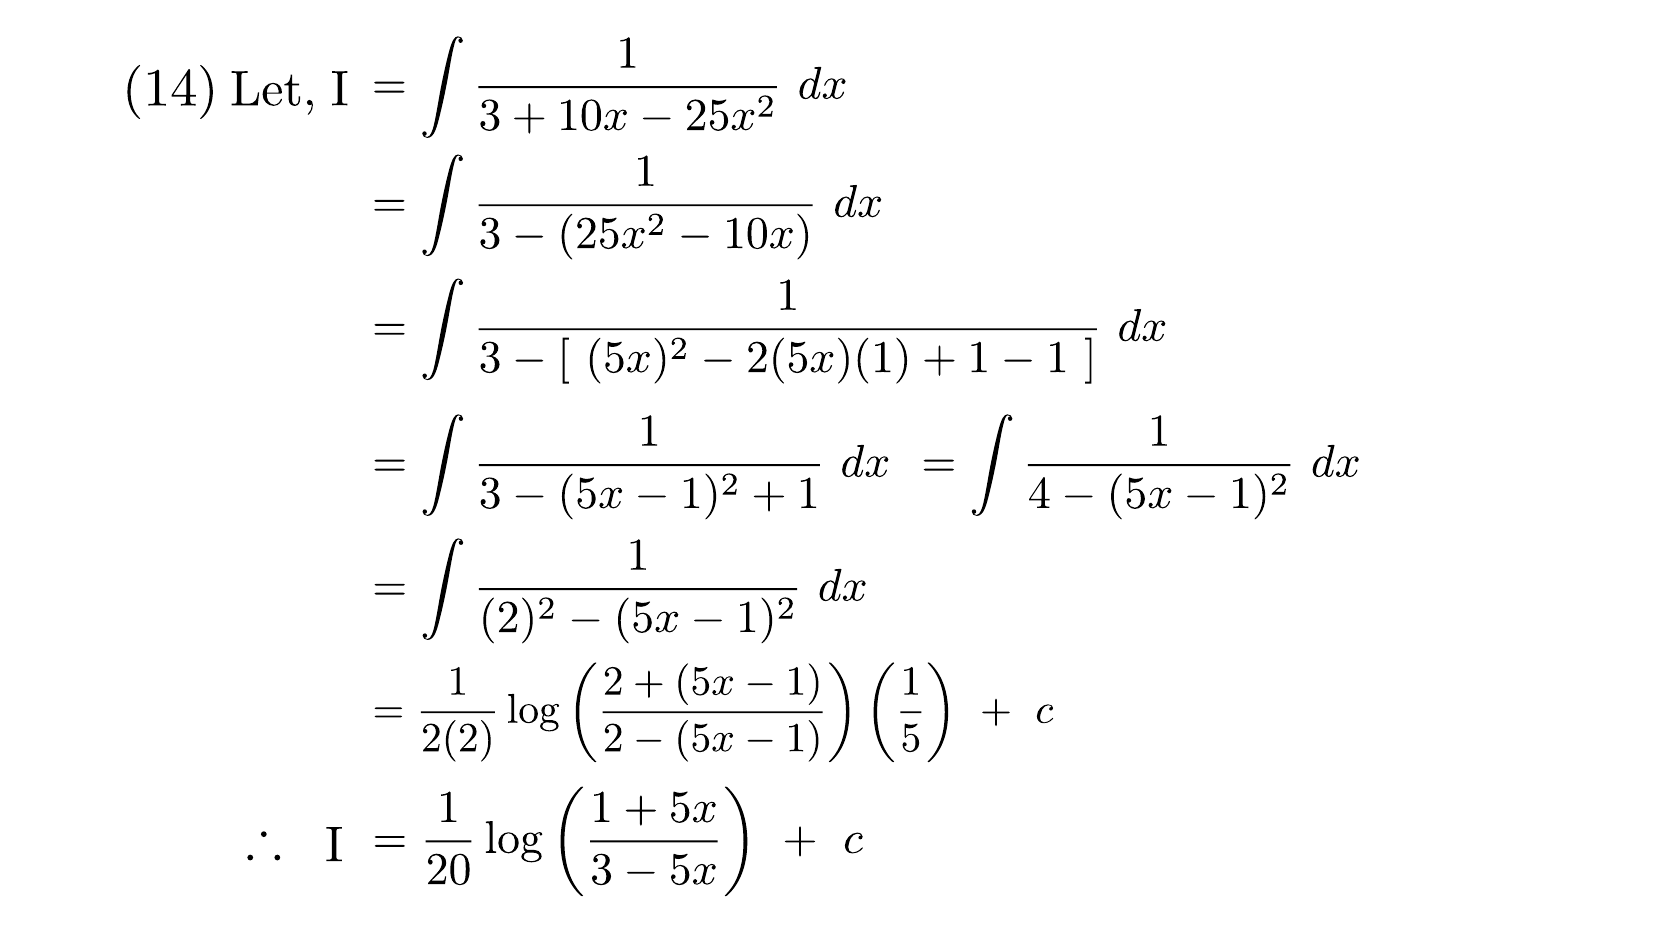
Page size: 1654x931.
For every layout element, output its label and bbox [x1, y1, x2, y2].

text_box [923, 414, 1359, 520]
text_box [231, 71, 313, 115]
text_box [374, 786, 863, 897]
text_box [374, 538, 866, 644]
text_box [124, 64, 213, 119]
text_box [326, 827, 342, 862]
title [47, 36, 1607, 898]
text_box [373, 278, 1166, 384]
text_box [374, 662, 1054, 763]
text_box [373, 36, 846, 138]
text_box [332, 71, 348, 106]
text_box [247, 831, 281, 861]
text_box [374, 414, 889, 520]
text_box [373, 154, 882, 260]
